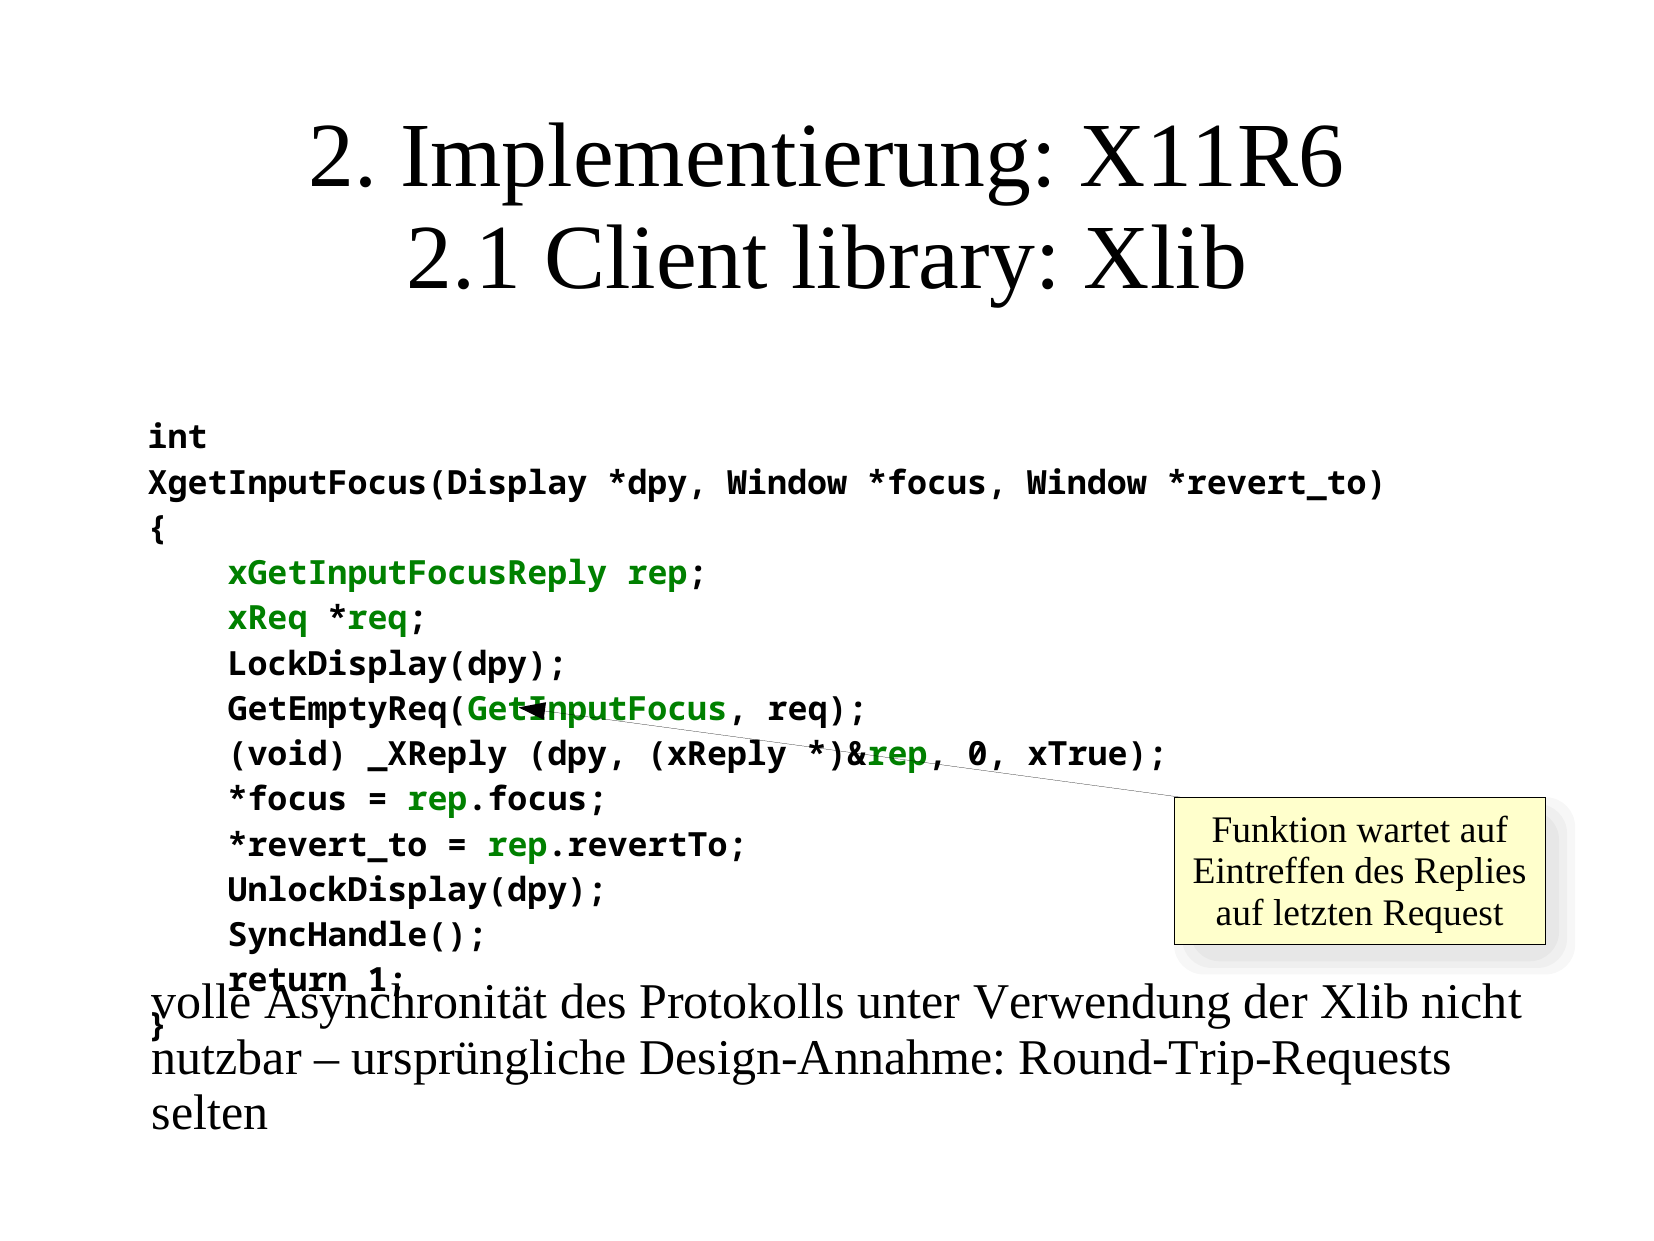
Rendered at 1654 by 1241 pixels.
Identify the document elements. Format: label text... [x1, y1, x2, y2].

text_box volle Asynchronität des Protokolls unter Verwendung der Xlib nicht nutzbar – ursprüngliche Design-Annahme: Round-Trip-Requests selten [151, 974, 1536, 1182]
text_box Funktion wartet auf Eintreffen des Replies auf letzten Request [1174, 797, 1546, 945]
text_box int XgetInputFocus(Display *dpy, Window *focus, Window *revert_to) { xGetInputFocusReply rep; xReq *req; LockDisplay(dpy); GetEmptyReq(GetInputFocus, req); (void) _XReply (dpy, (xReply *)&rep, 0, xTrue); *focus = rep.focus; *revert_to = rep.revertTo; UnlockDisplay(dpy); SyncHandle(); return 1; } [147, 413, 1513, 1004]
title 2. Implementierung: X11R6 2.1 Client library: Xlib [121, 102, 1534, 311]
text_box [1174, 797, 1576, 975]
